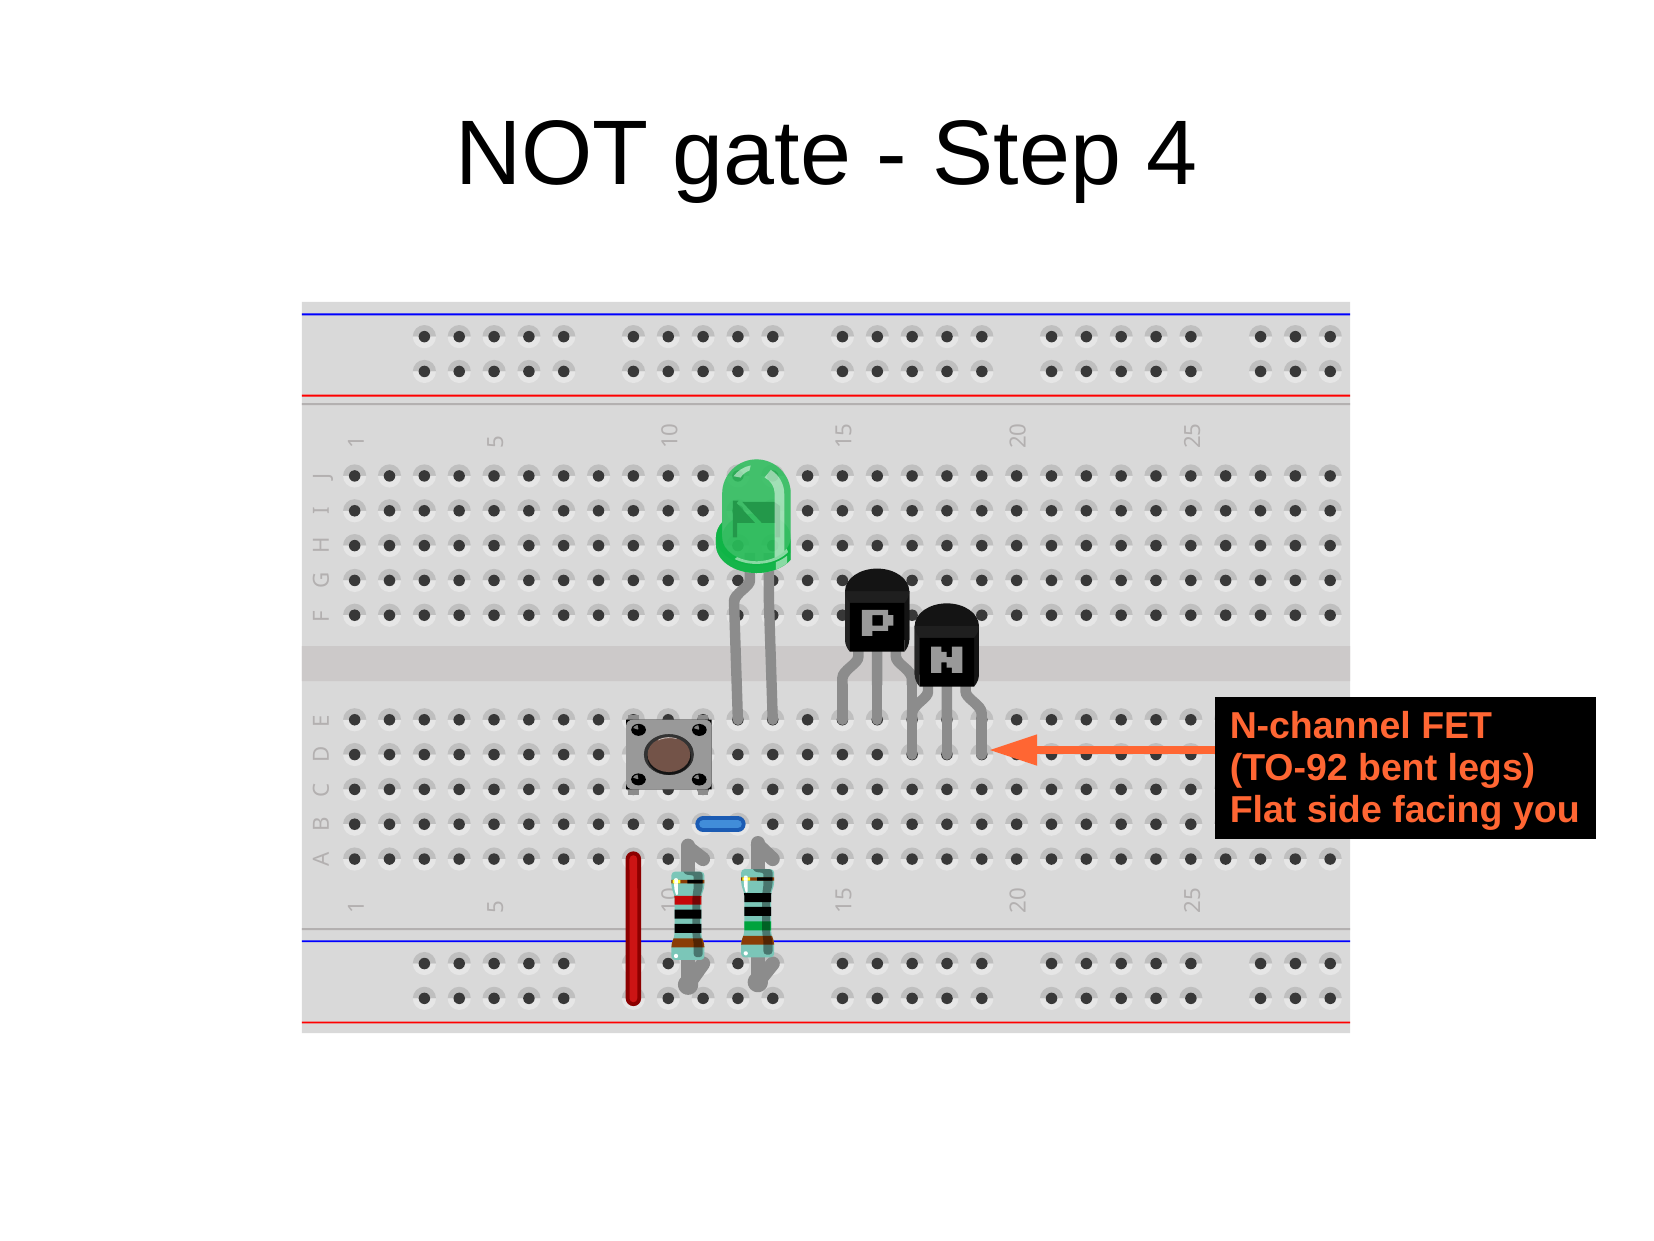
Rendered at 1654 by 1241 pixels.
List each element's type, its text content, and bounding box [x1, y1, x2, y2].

text_box N-channel FET (TO-92 bent legs) Flat side facing you [1215, 697, 1596, 839]
title NOT gate - Step 4 [82, 49, 1571, 257]
picture [300, 300, 1351, 1036]
